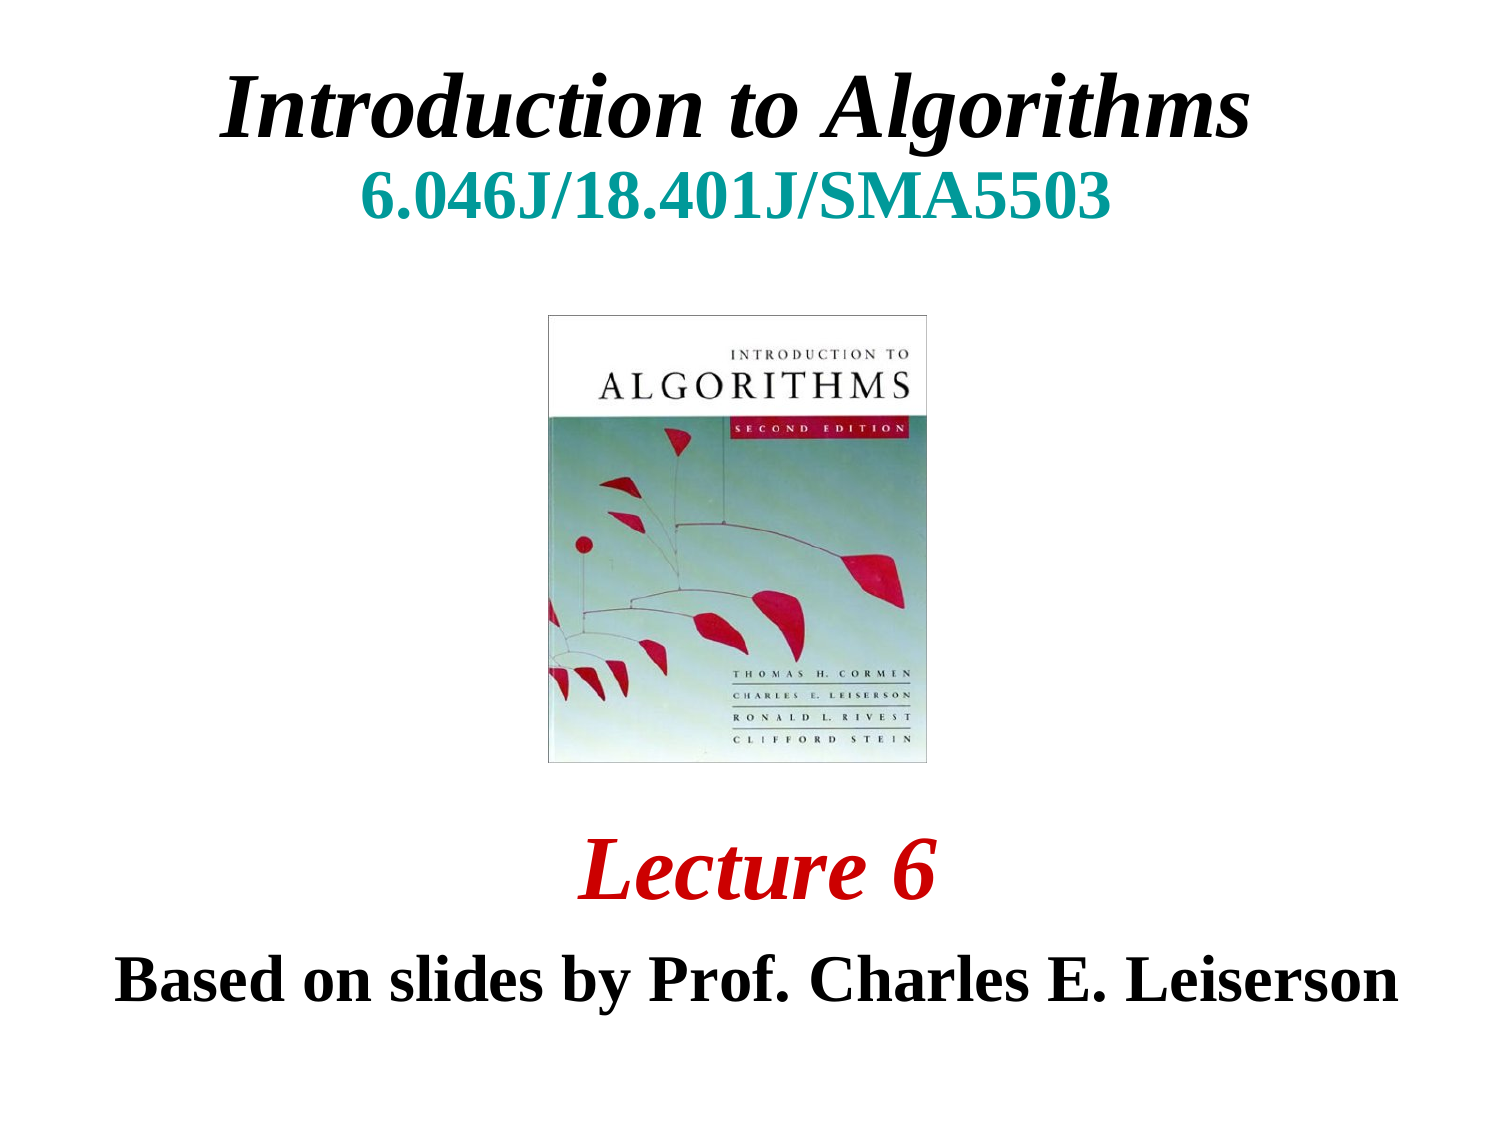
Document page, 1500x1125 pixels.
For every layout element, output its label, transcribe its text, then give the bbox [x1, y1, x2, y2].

picture [548, 315, 927, 763]
text_box Introduction to Algorithms 6.046J/18.401J/SMA5503 [99, 49, 1376, 326]
text_box Lecture 6 Based on slides by Prof. Charles E. Leiserson [66, 812, 1450, 1121]
